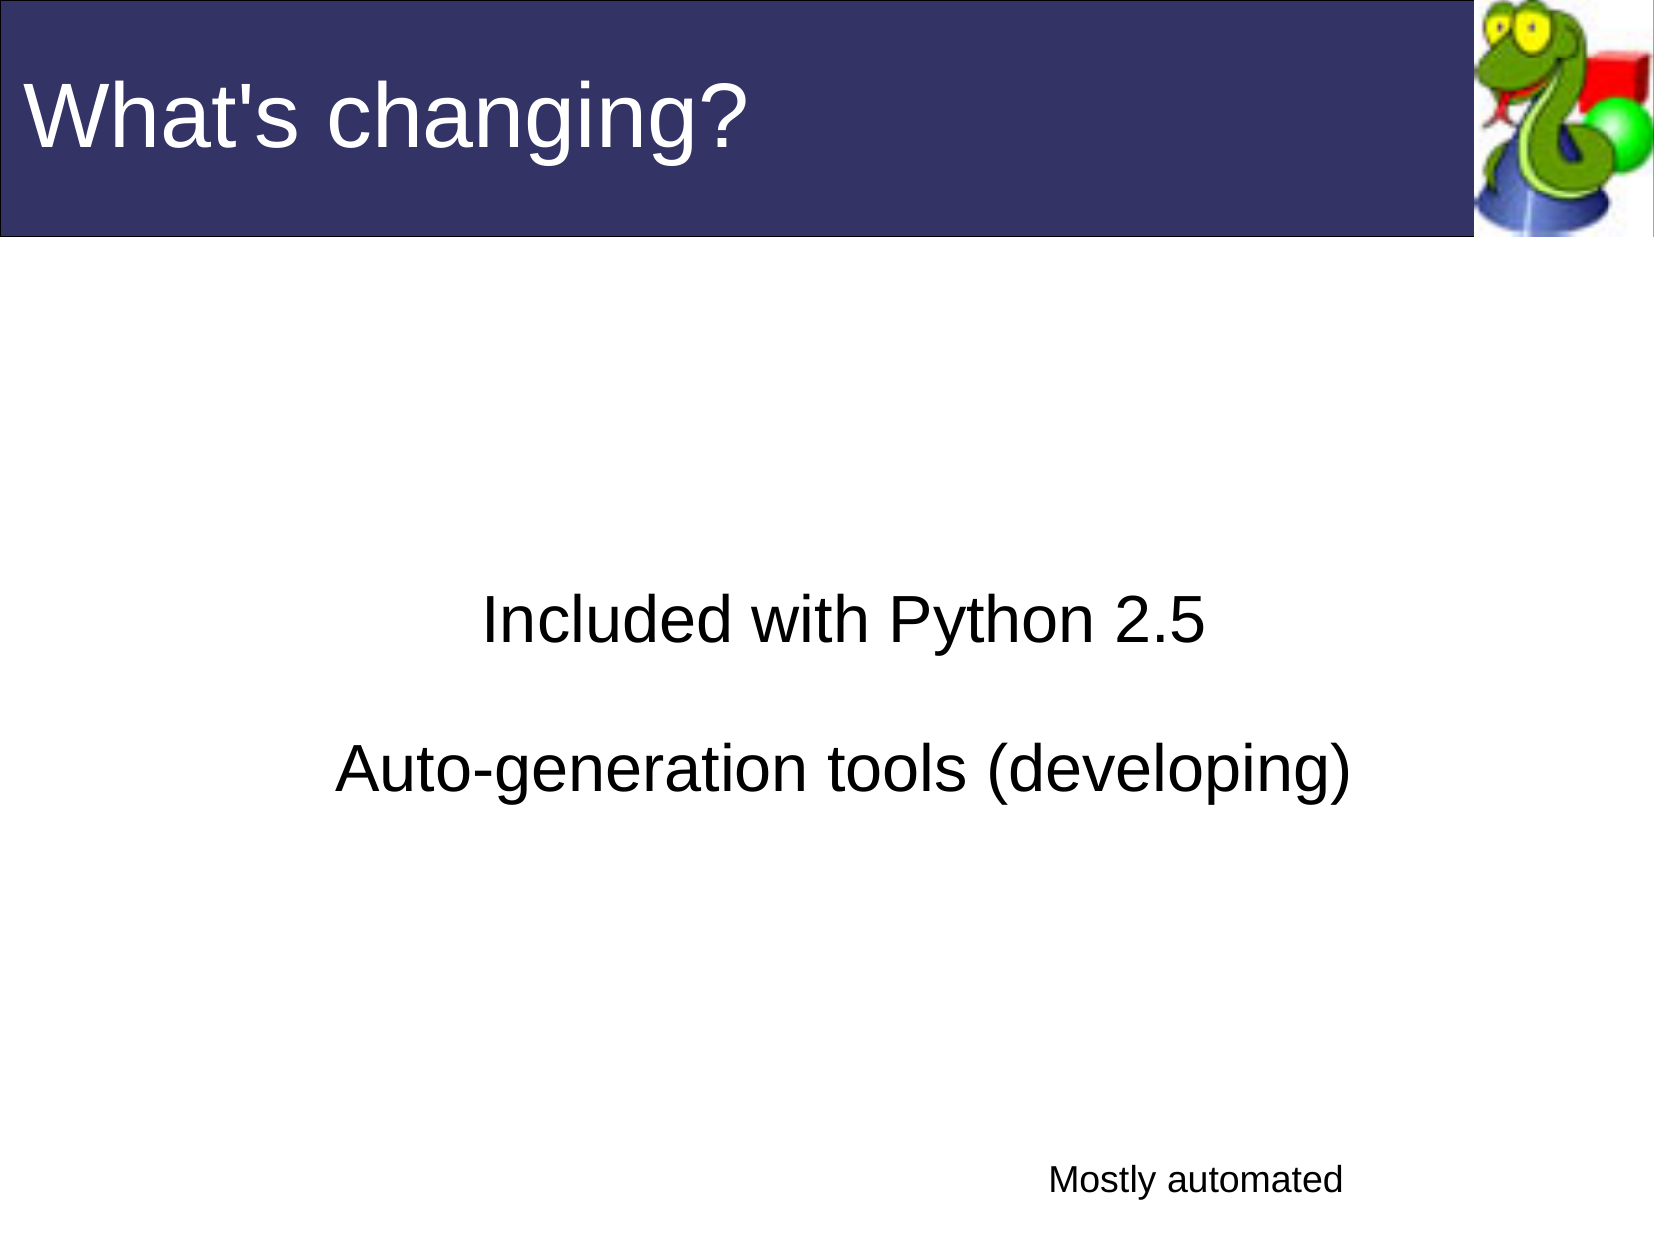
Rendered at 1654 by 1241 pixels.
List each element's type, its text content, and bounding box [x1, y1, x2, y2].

title What's changing? [23, 11, 1477, 219]
picture [1474, 0, 1654, 237]
subtitle Included with Python 2.5 Auto-generation tools (developing) [88, 450, 1565, 938]
text_box Mostly automated [1033, 1151, 1358, 1209]
